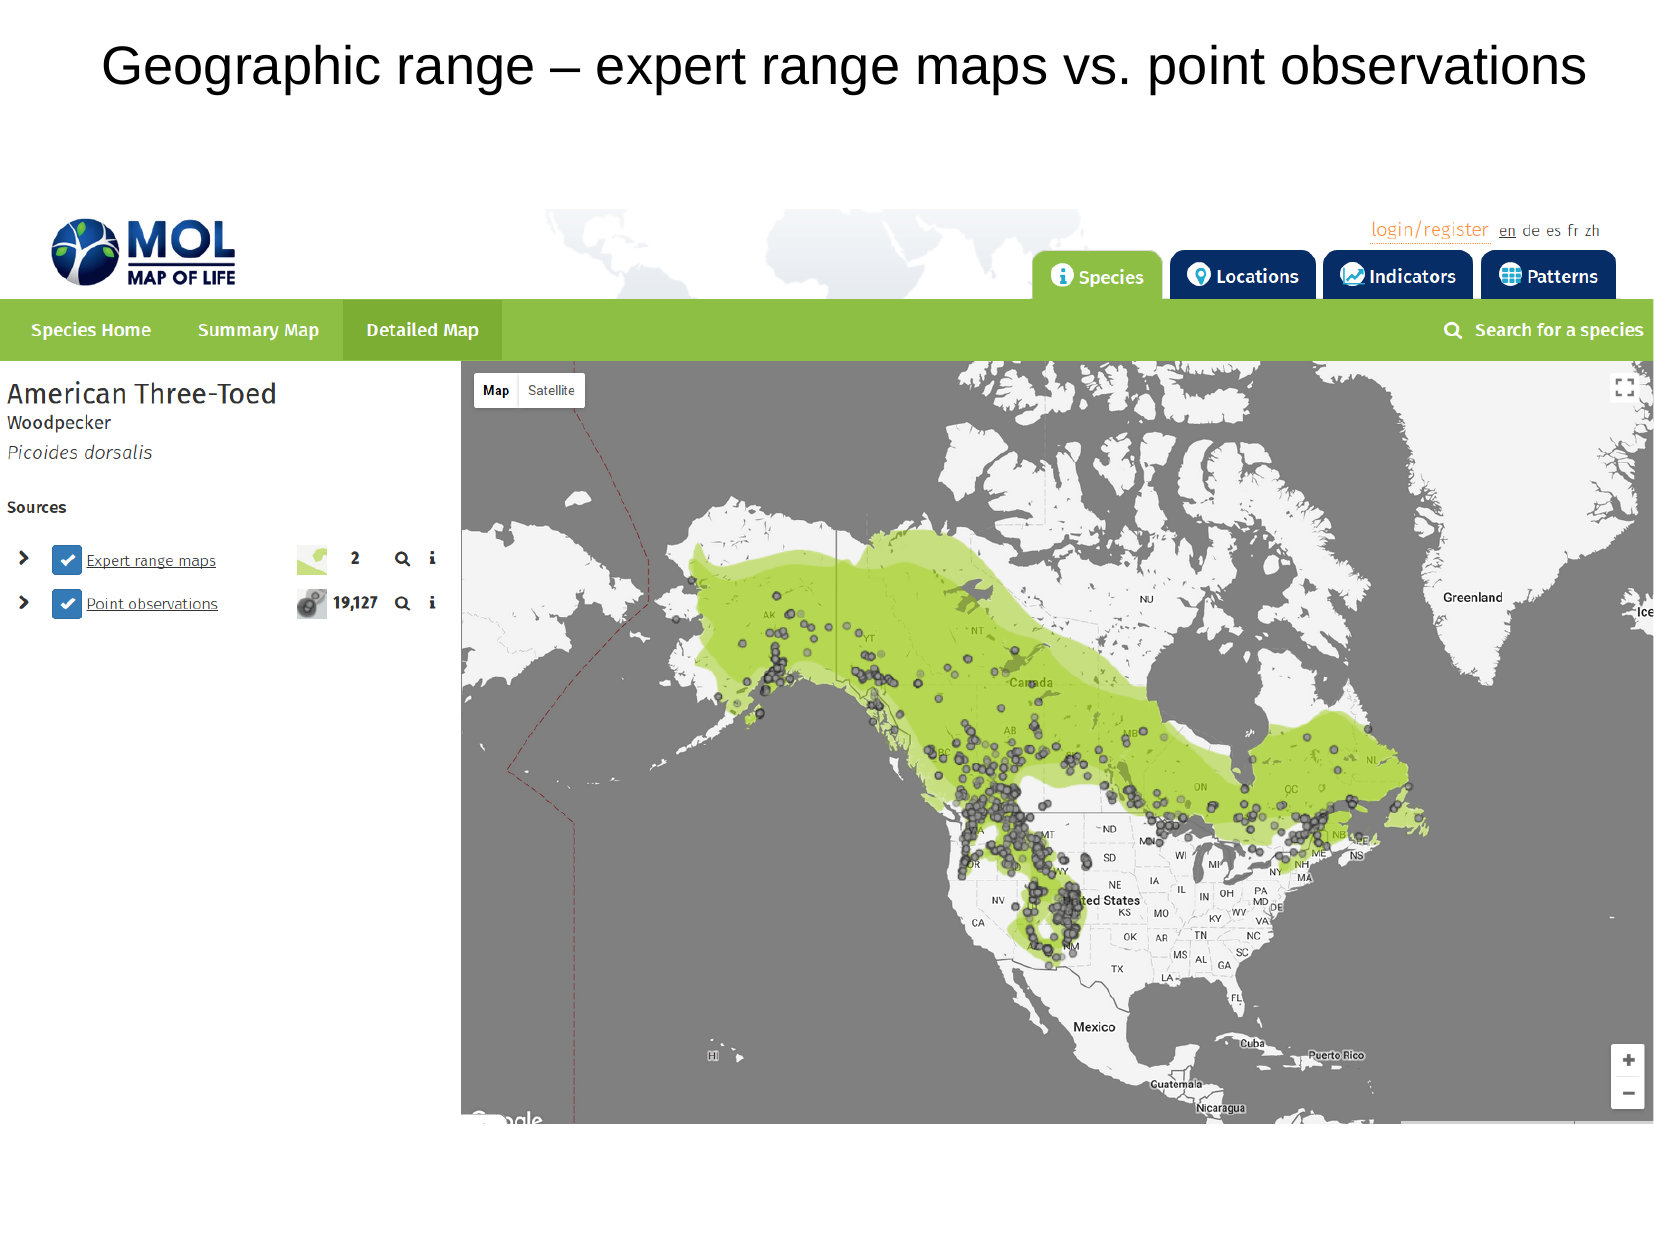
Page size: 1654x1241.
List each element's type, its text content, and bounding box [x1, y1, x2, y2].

picture [0, 209, 1654, 1124]
text_box Geographic range – expert range maps vs. point observations [86, 28, 1606, 209]
